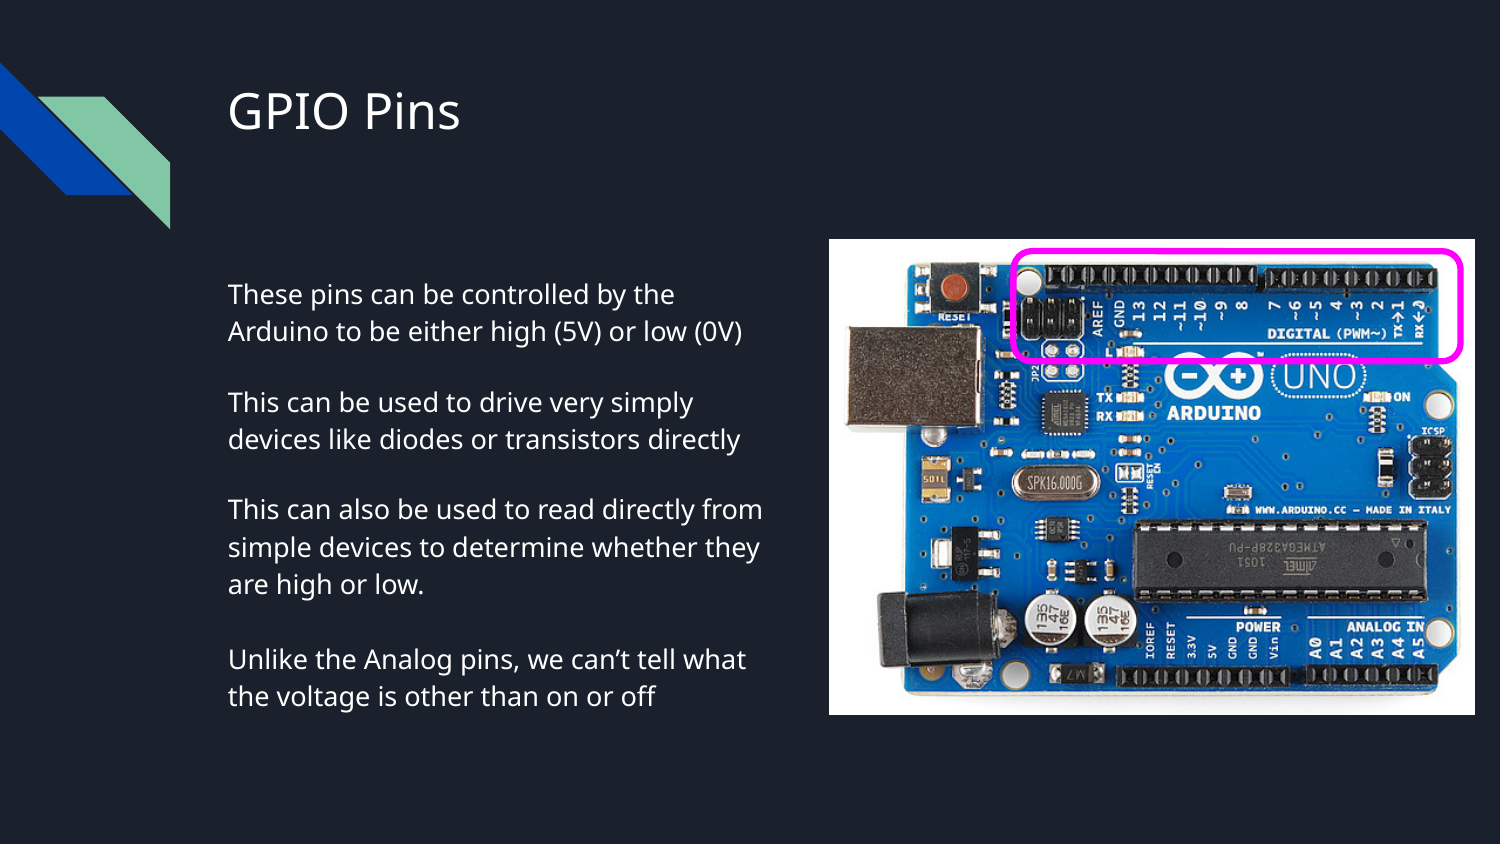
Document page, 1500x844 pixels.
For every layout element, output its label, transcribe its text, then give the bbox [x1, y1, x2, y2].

picture [829, 239, 1475, 715]
list These pins can be controlled by the Arduino to be either high (5V) or low (0V) This can be used to drive very simply devices like diodes or transistors directly This can also be used to read directly from simple devices to determine whether they are high or low. Unlike the Analog pins, we can’t tell what the voltage is other than on or off [212, 257, 785, 735]
title GPIO Pins [212, 64, 1368, 215]
